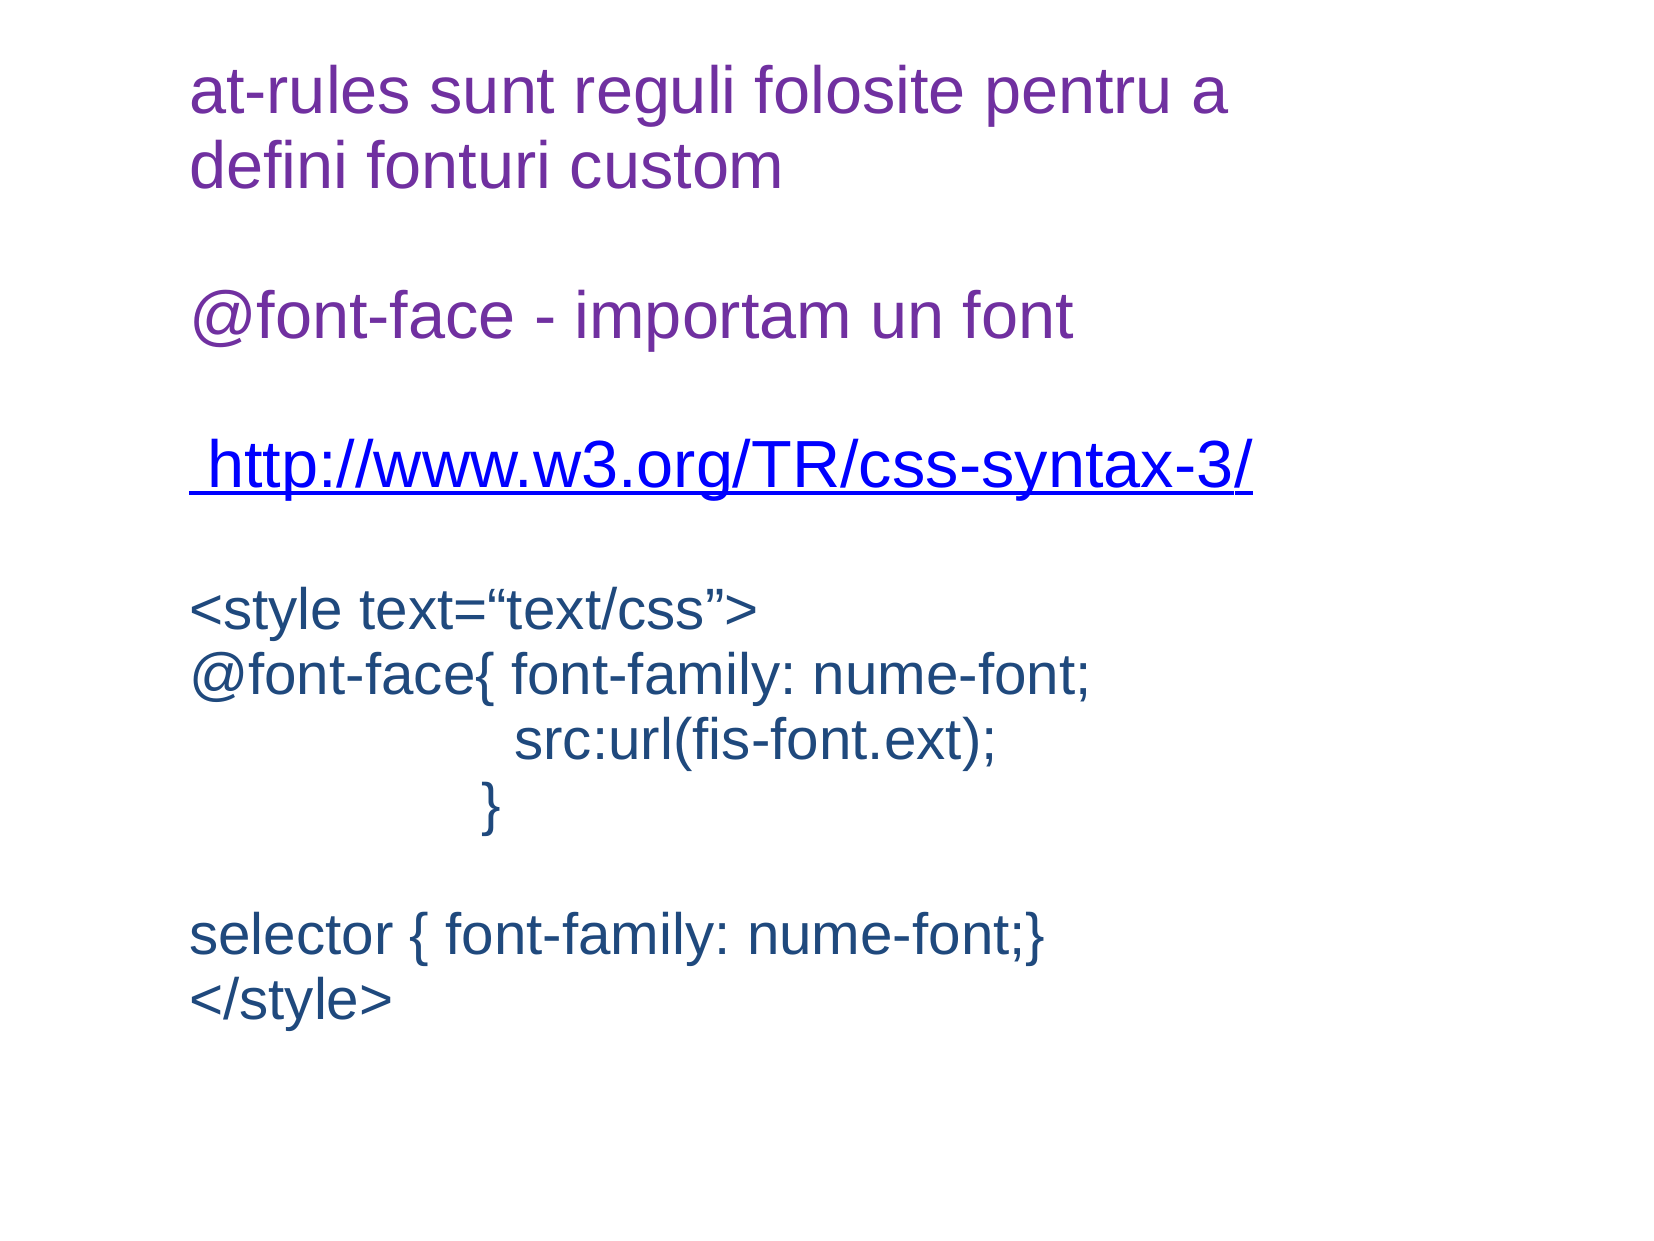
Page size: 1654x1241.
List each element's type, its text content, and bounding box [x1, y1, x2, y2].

text_box at-rules sunt reguli folosite pentru a defini fonturi custom @font-face - importam un font http://www.w3.org/TR/css-syntax-3/ <style text=“text/css”> @font-face{ font-family: nume-font; src:url(fis-font.ext); } selector { font-family: nume-font;} </style> [174, 45, 1416, 1156]
